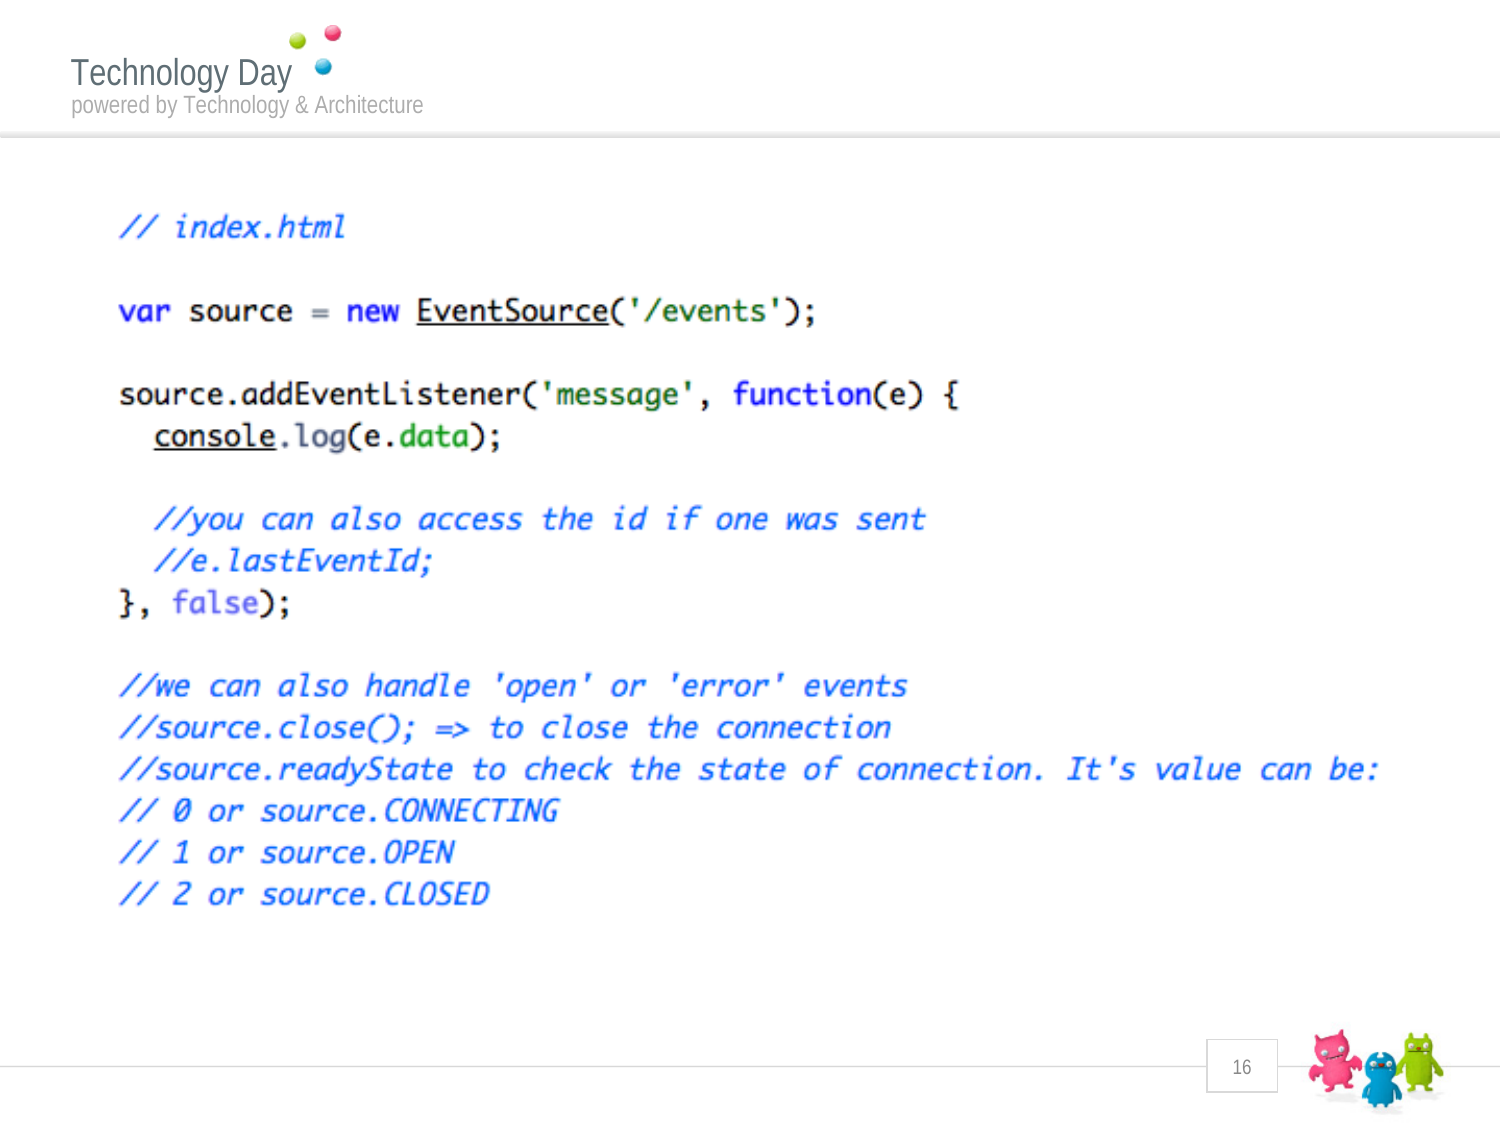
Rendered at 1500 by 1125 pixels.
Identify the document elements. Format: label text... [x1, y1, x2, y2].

picture [0, 1012, 1500, 1125]
picture [113, 205, 1387, 920]
text_box <number> [1206, 1039, 1278, 1093]
